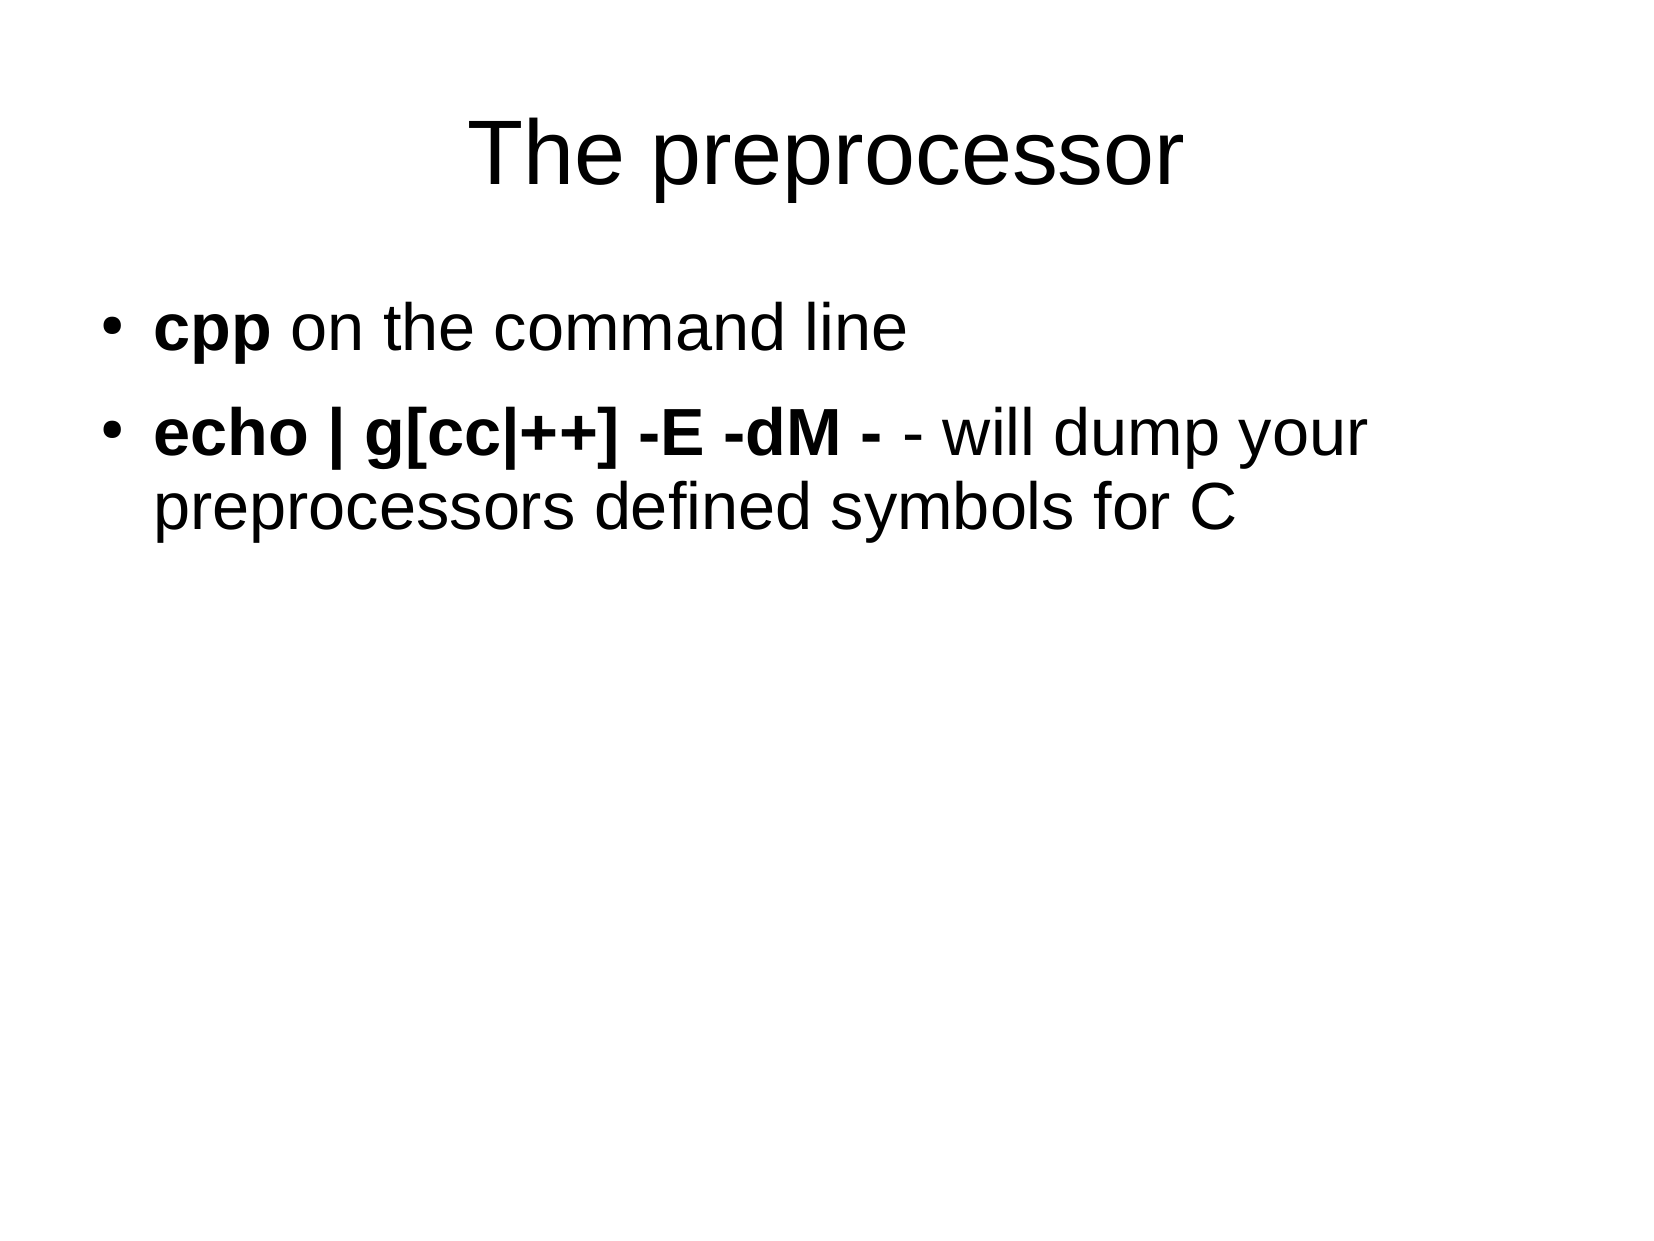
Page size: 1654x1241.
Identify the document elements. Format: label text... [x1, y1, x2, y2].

list cpp on the command line echo | g[cc|++] -E -dM - - will dump your preprocessors defined symbols for C [82, 290, 1571, 1109]
title The preprocessor [82, 49, 1571, 257]
